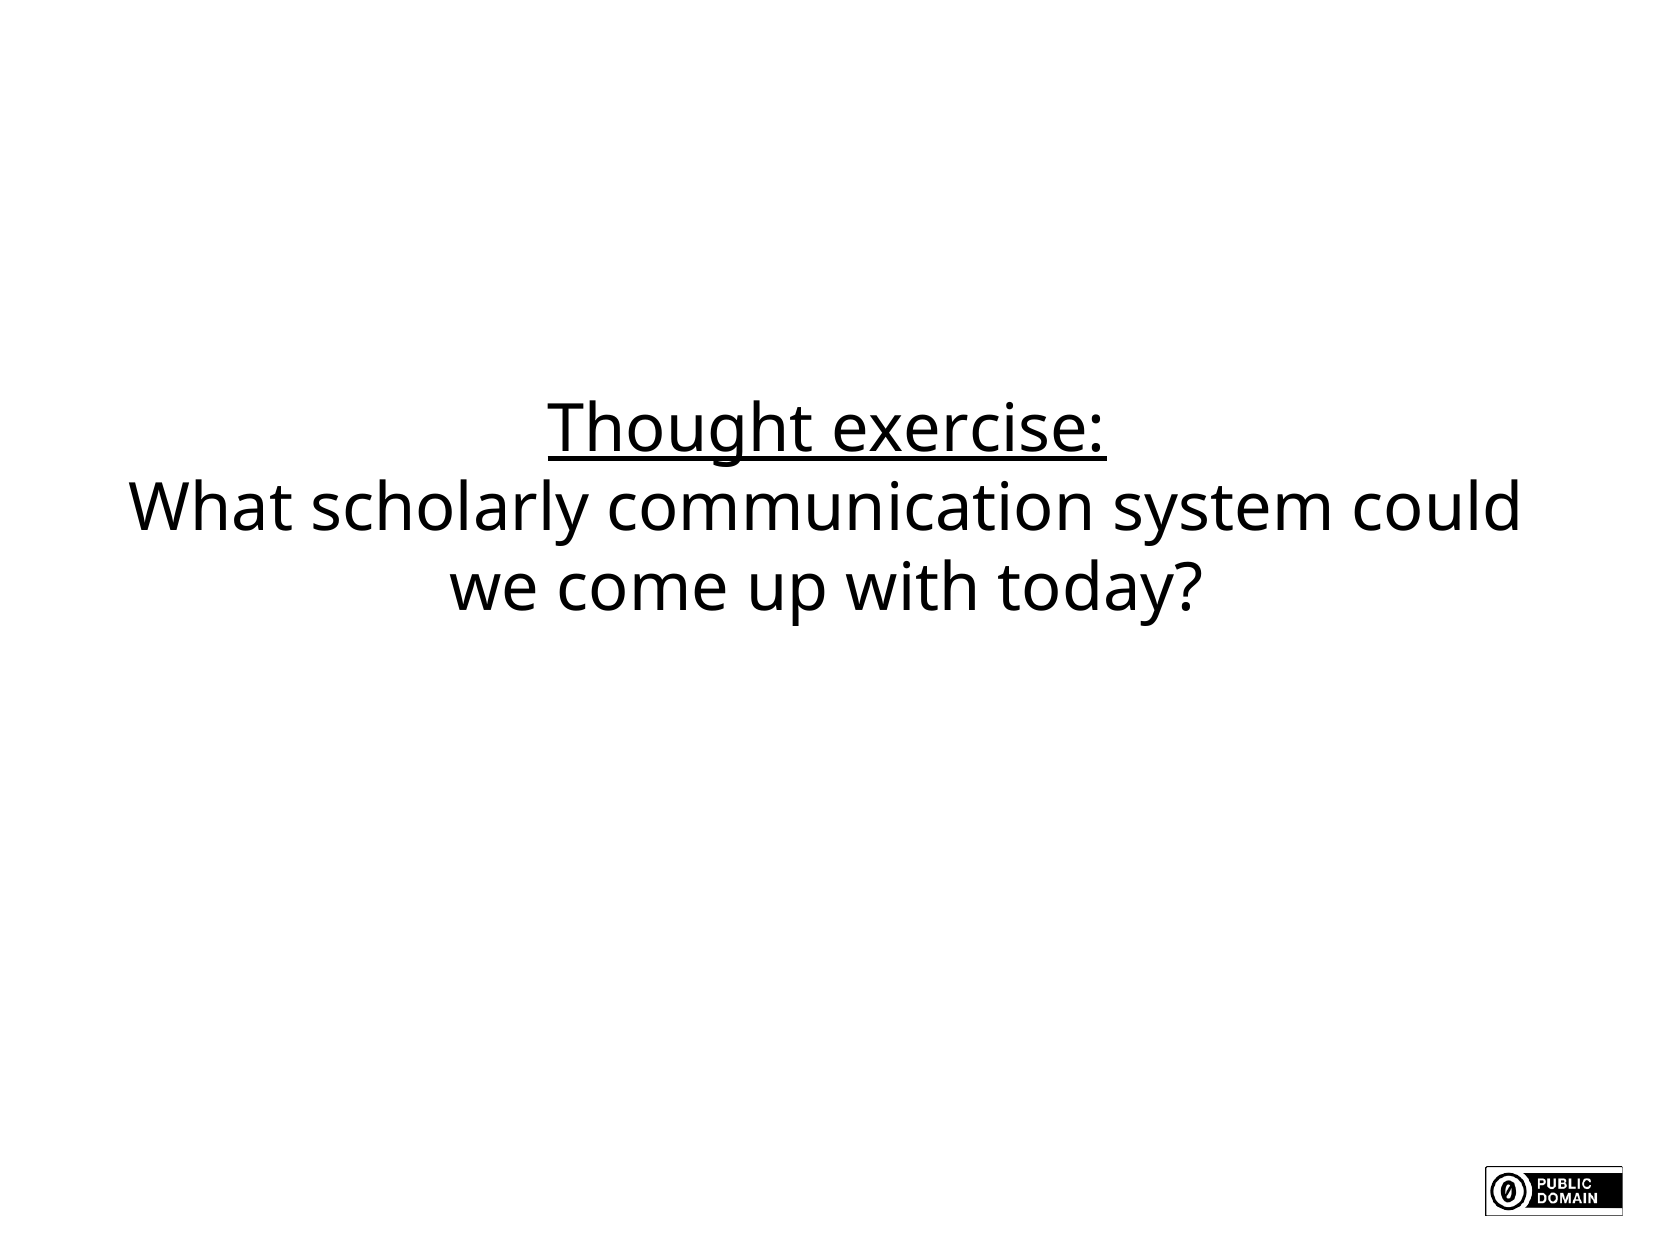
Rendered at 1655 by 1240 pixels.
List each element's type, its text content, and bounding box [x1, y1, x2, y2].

title Thought exercise: What scholarly communication system could we come up with today? [124, 384, 1531, 627]
text_box [1485, 1167, 1623, 1215]
